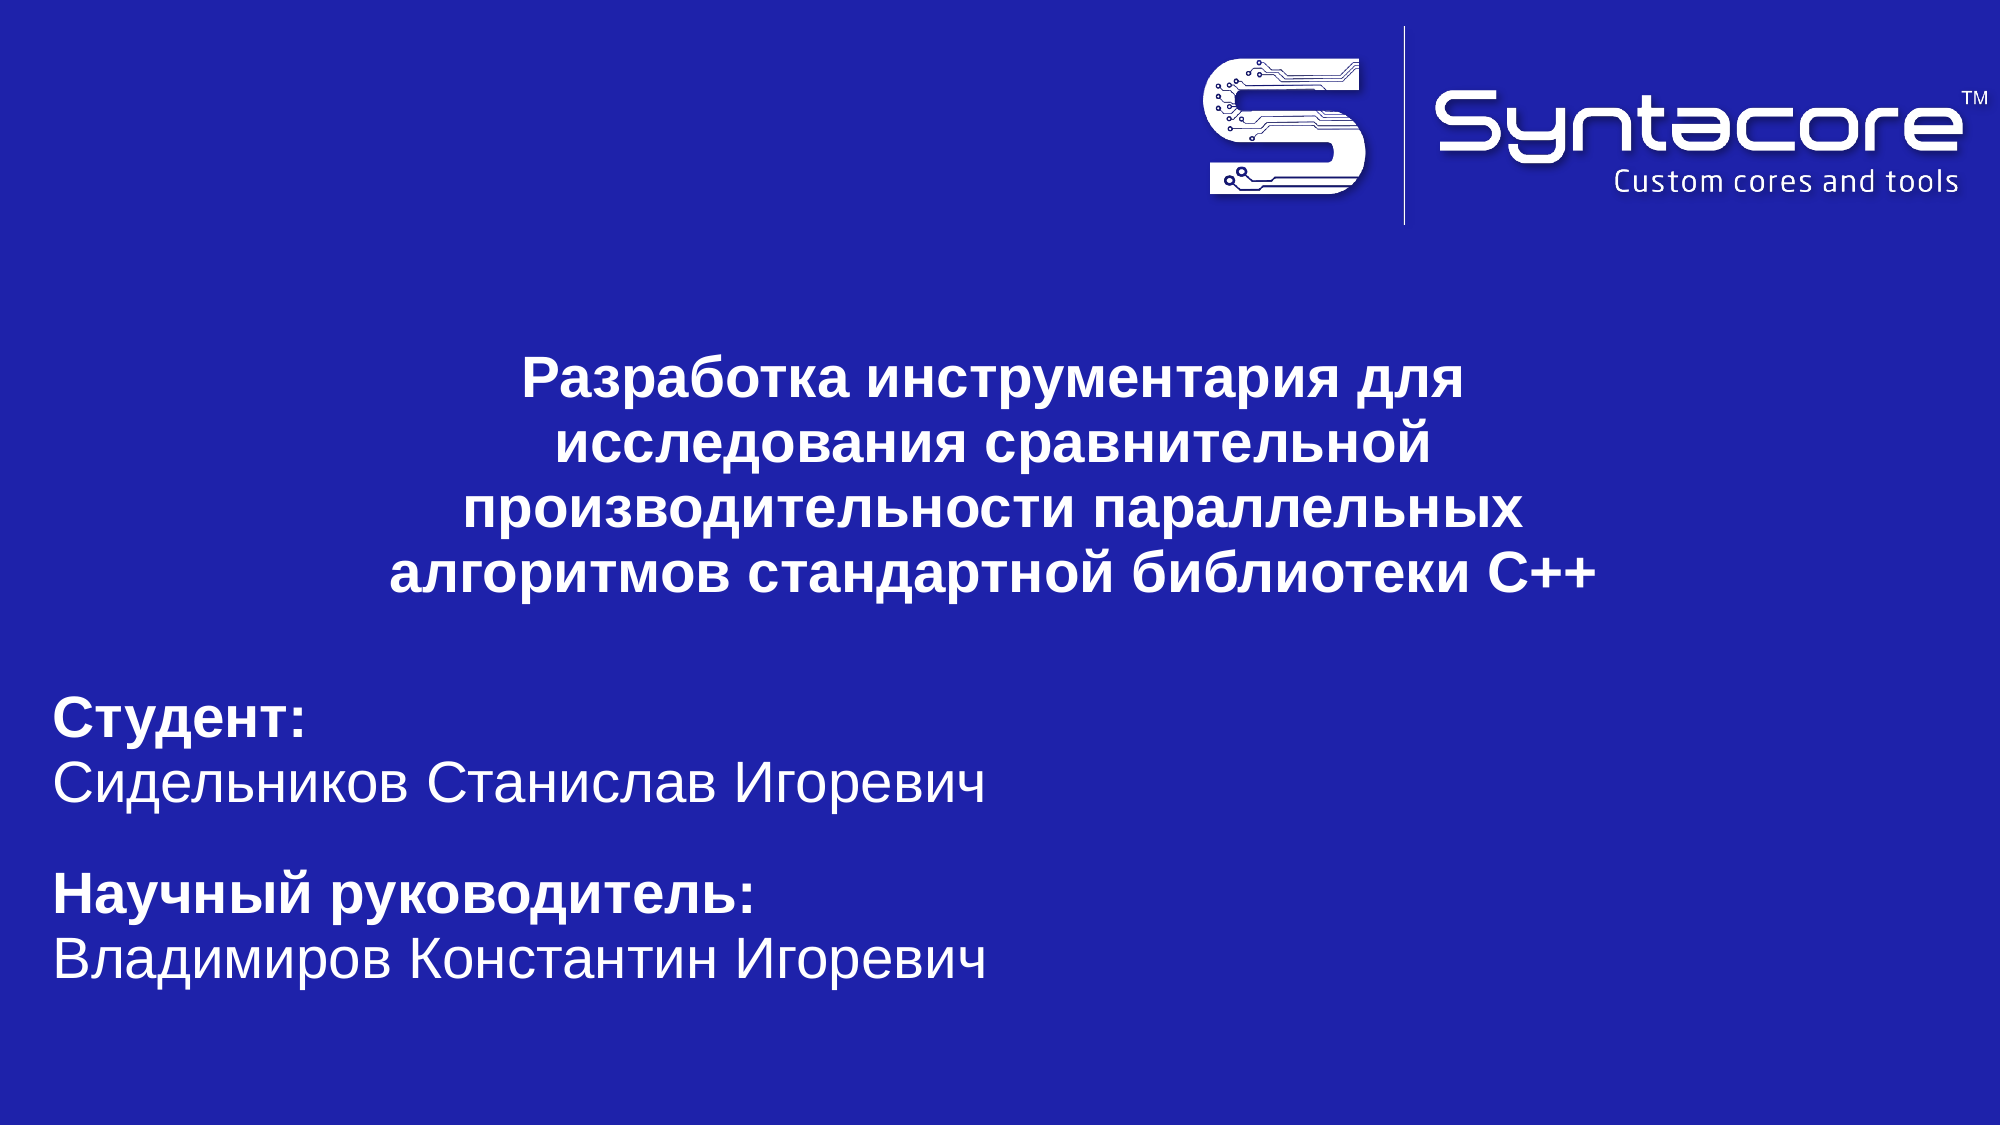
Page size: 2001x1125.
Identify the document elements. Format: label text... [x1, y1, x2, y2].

text_box Студент: Сидельников Станислав Игоревич Научный руководитель: Владимиров Константин Игоревич [37, 677, 1501, 1015]
picture [1203, 26, 1988, 225]
text_box Разработка инструментария для исследования сравнительной производительности параллельных алгоритмов стандартной библиотеки C++ [300, 337, 1688, 678]
